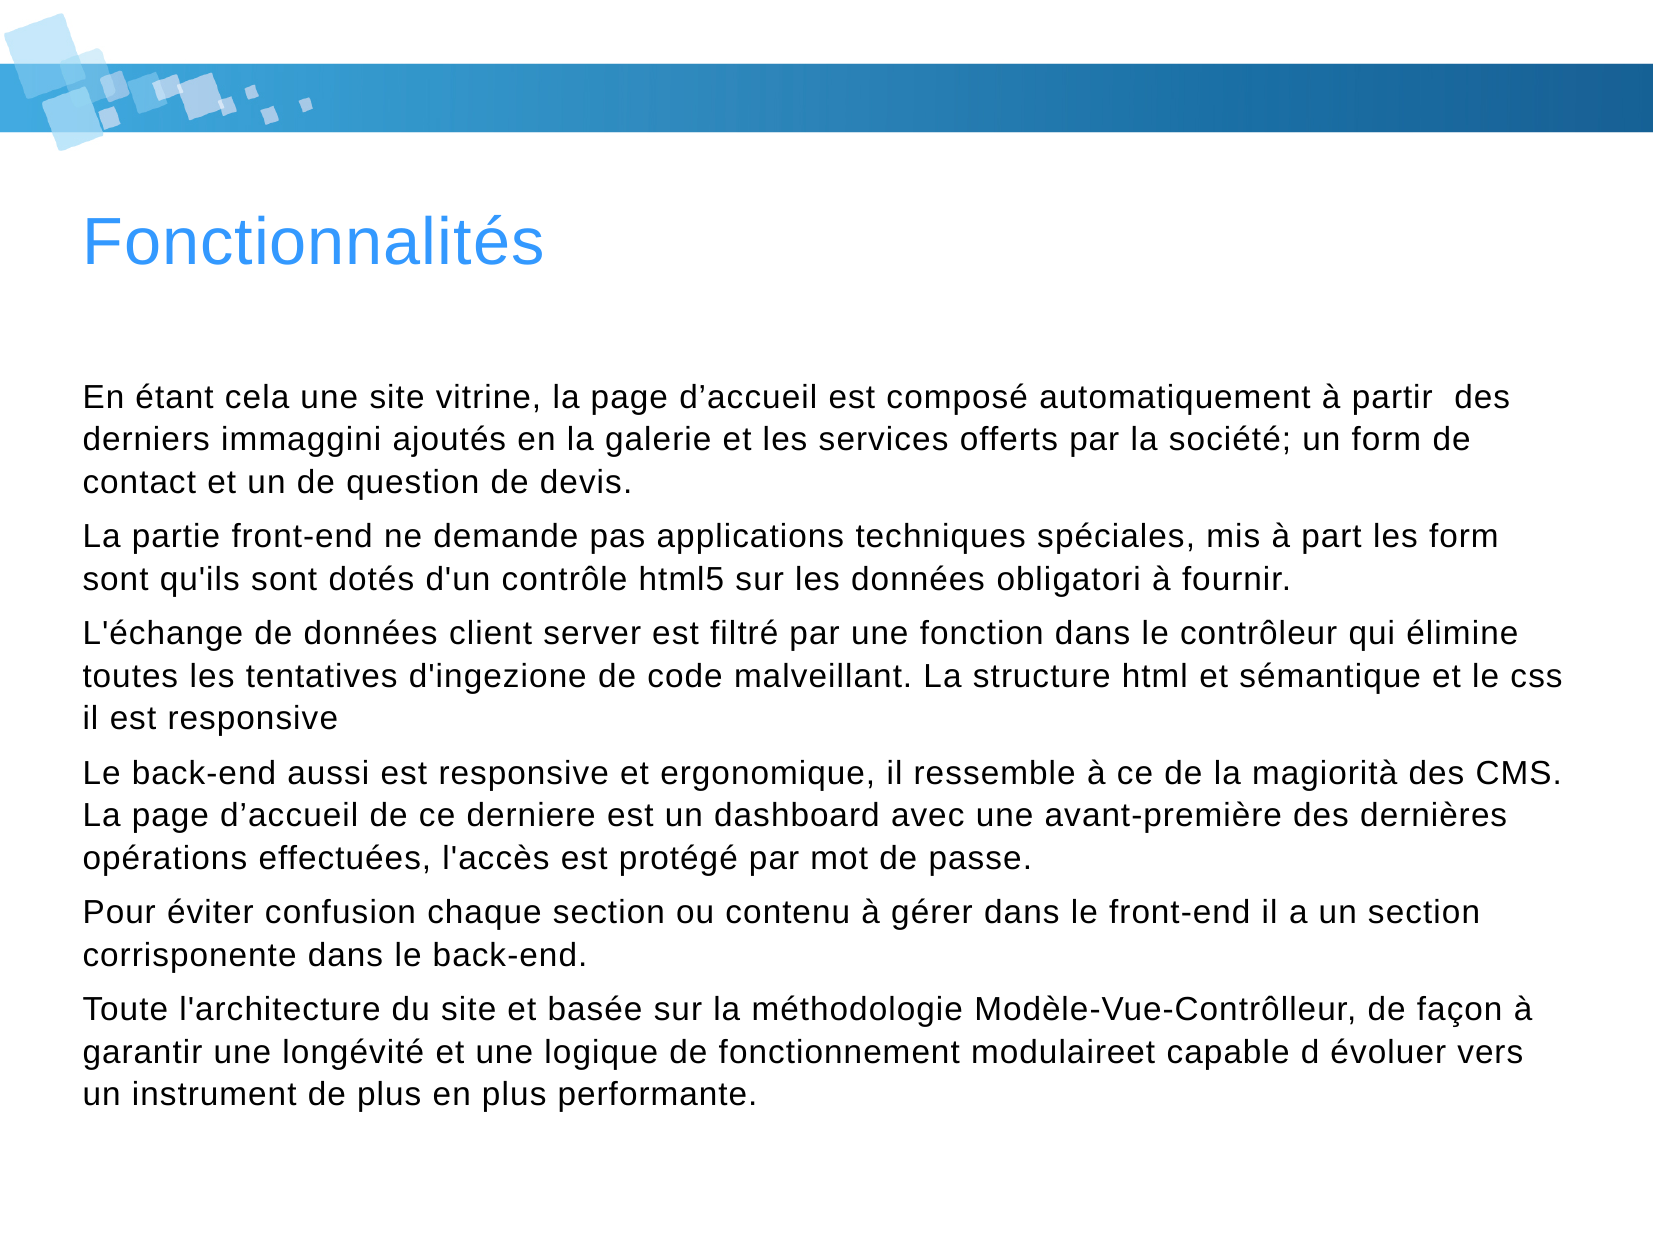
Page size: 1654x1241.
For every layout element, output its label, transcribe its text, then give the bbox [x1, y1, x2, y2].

list En étant cela une site vitrine, la page d’accueil est composé automatiquement à partir des derniers immaggini ajoutés en la galerie et les services offerts par la société; un form de contact et un de question de devis. La partie front-end ne demande pas applications techniques spéciales, mis à part les form sont qu'ils sont dotés d'un contrôle html5 sur les données obligatori à fournir. L'échange de données client server est filtré par une fonction dans le contrôleur qui élimine toutes les tentatives d'ingezione de code malveillant. La structure html et sémantique et le css il est responsive Le back-end aussi est responsive et ergonomique, il ressemble à ce de la magiorità des CMS. La page d’accueil de ce derniere est un dashboard avec une avant-première des dernières opérations effectuées, l'accès est protégé par mot de passe. Pour éviter confusion chaque section ou contenu à gérer dans le front-end il a un section corrisponente dans le back-end. Toute l'architecture du site et basée sur la méthodologie Modèle-Vue-Contrôlleur, de façon à garantir une longévité et une logique de fonctionnement modulaireet capable d évoluer vers un instrument de plus en plus performante. [82, 372, 1571, 1162]
picture [0, 0, 1653, 1238]
title Fonctionnalités [82, 131, 1571, 339]
